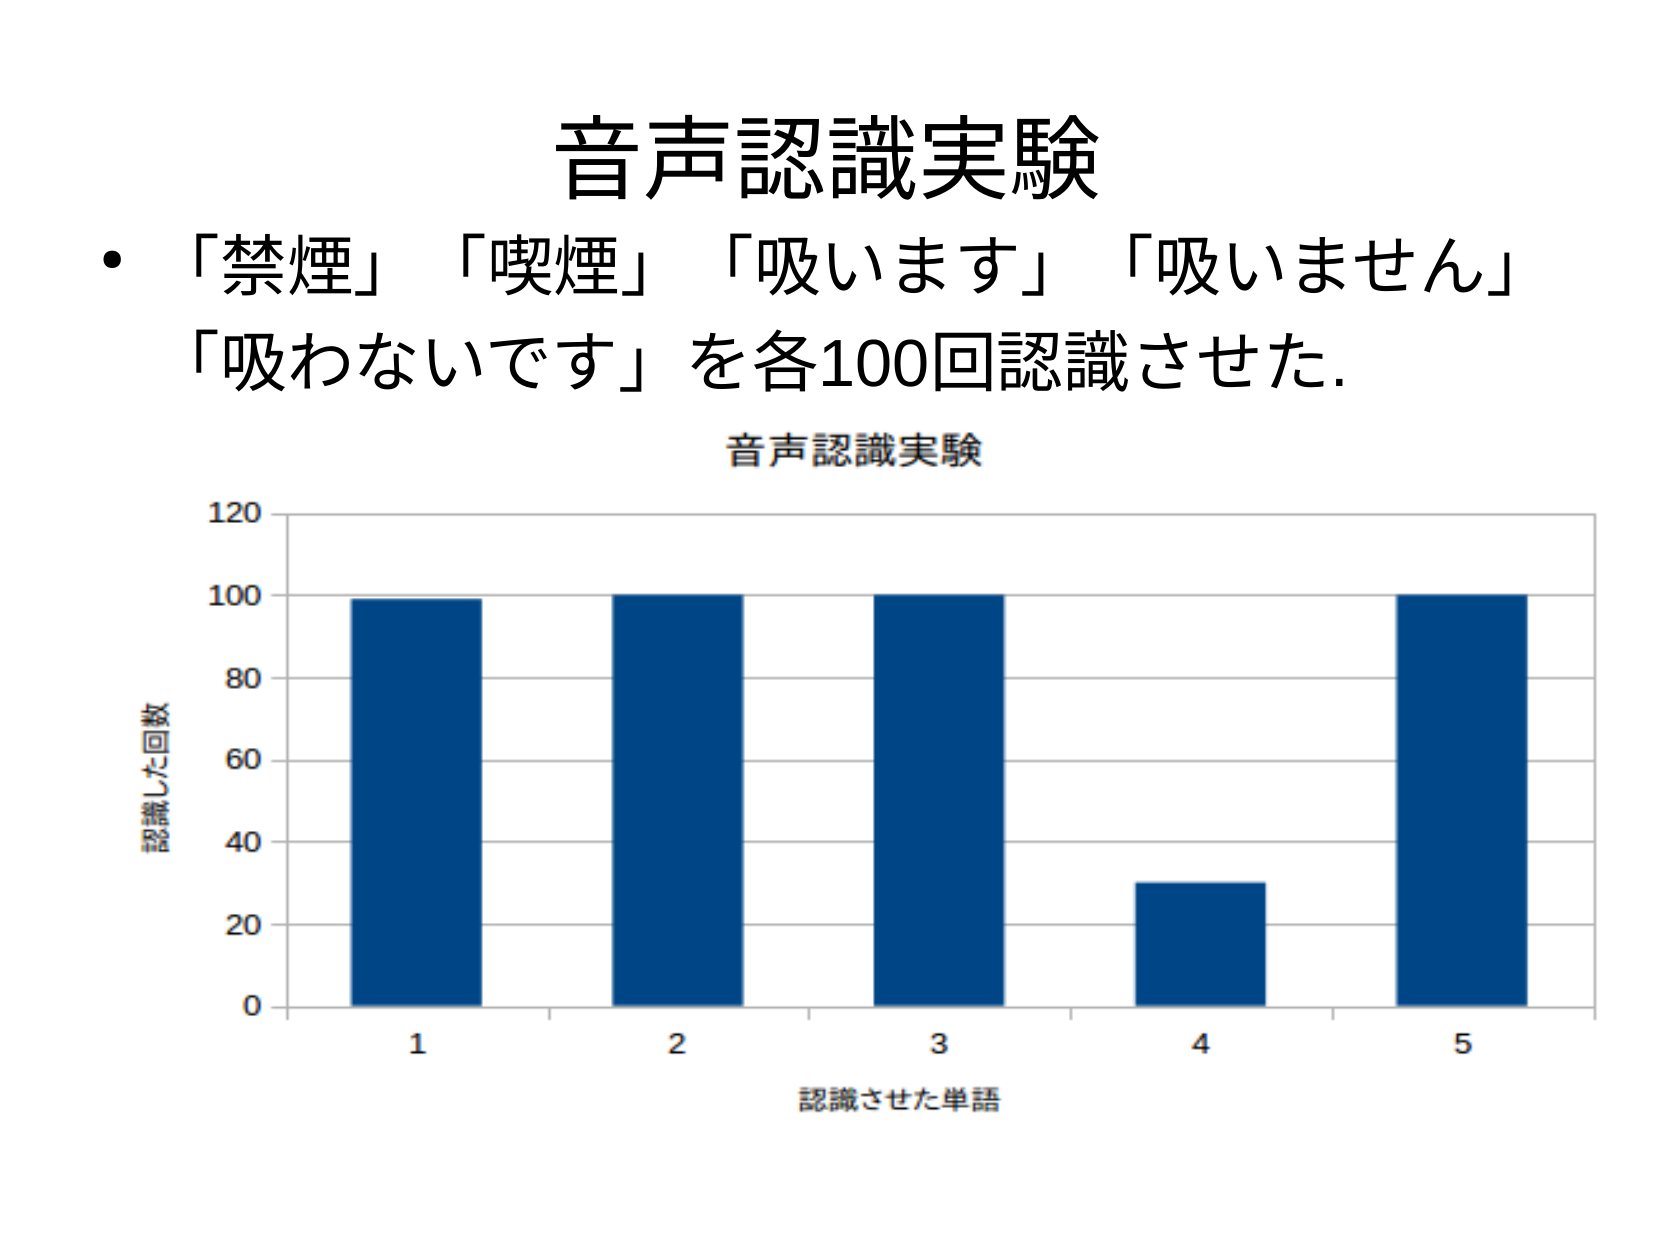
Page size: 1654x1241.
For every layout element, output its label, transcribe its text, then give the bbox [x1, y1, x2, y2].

picture [86, 393, 1625, 1155]
title 音声認識実験 [82, 49, 1571, 212]
list 「禁煙」「喫煙」「吸います」「吸いません」「吸わないです」を各100回認識させた. [82, 212, 1571, 1205]
